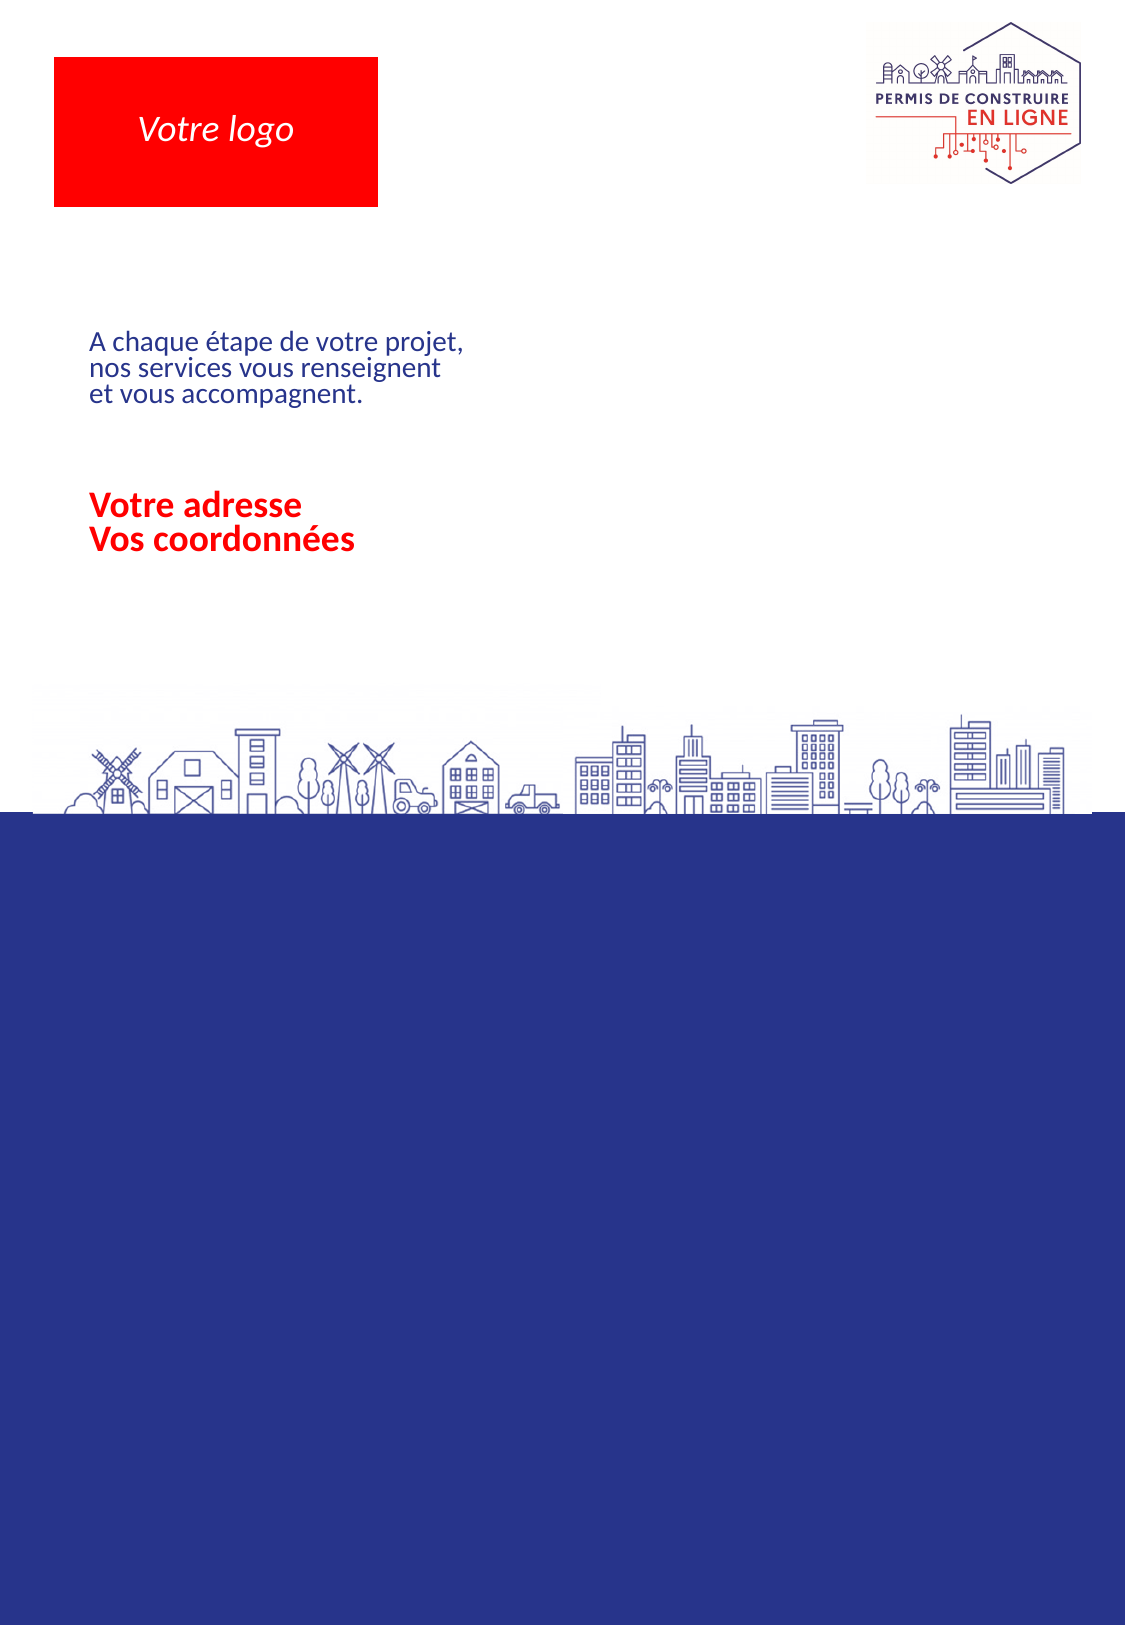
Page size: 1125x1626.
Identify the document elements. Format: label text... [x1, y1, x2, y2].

picture [866, 22, 1081, 184]
text_box Votre logo [54, 57, 378, 207]
text_box [0, 812, 1125, 1625]
text_box A chaque étape de votre projet, nos services vous renseignent et vous accompagnent. [74, 330, 1033, 463]
text_box Votre adresse Vos coordonnées [74, 489, 379, 623]
picture [32, 683, 1092, 814]
